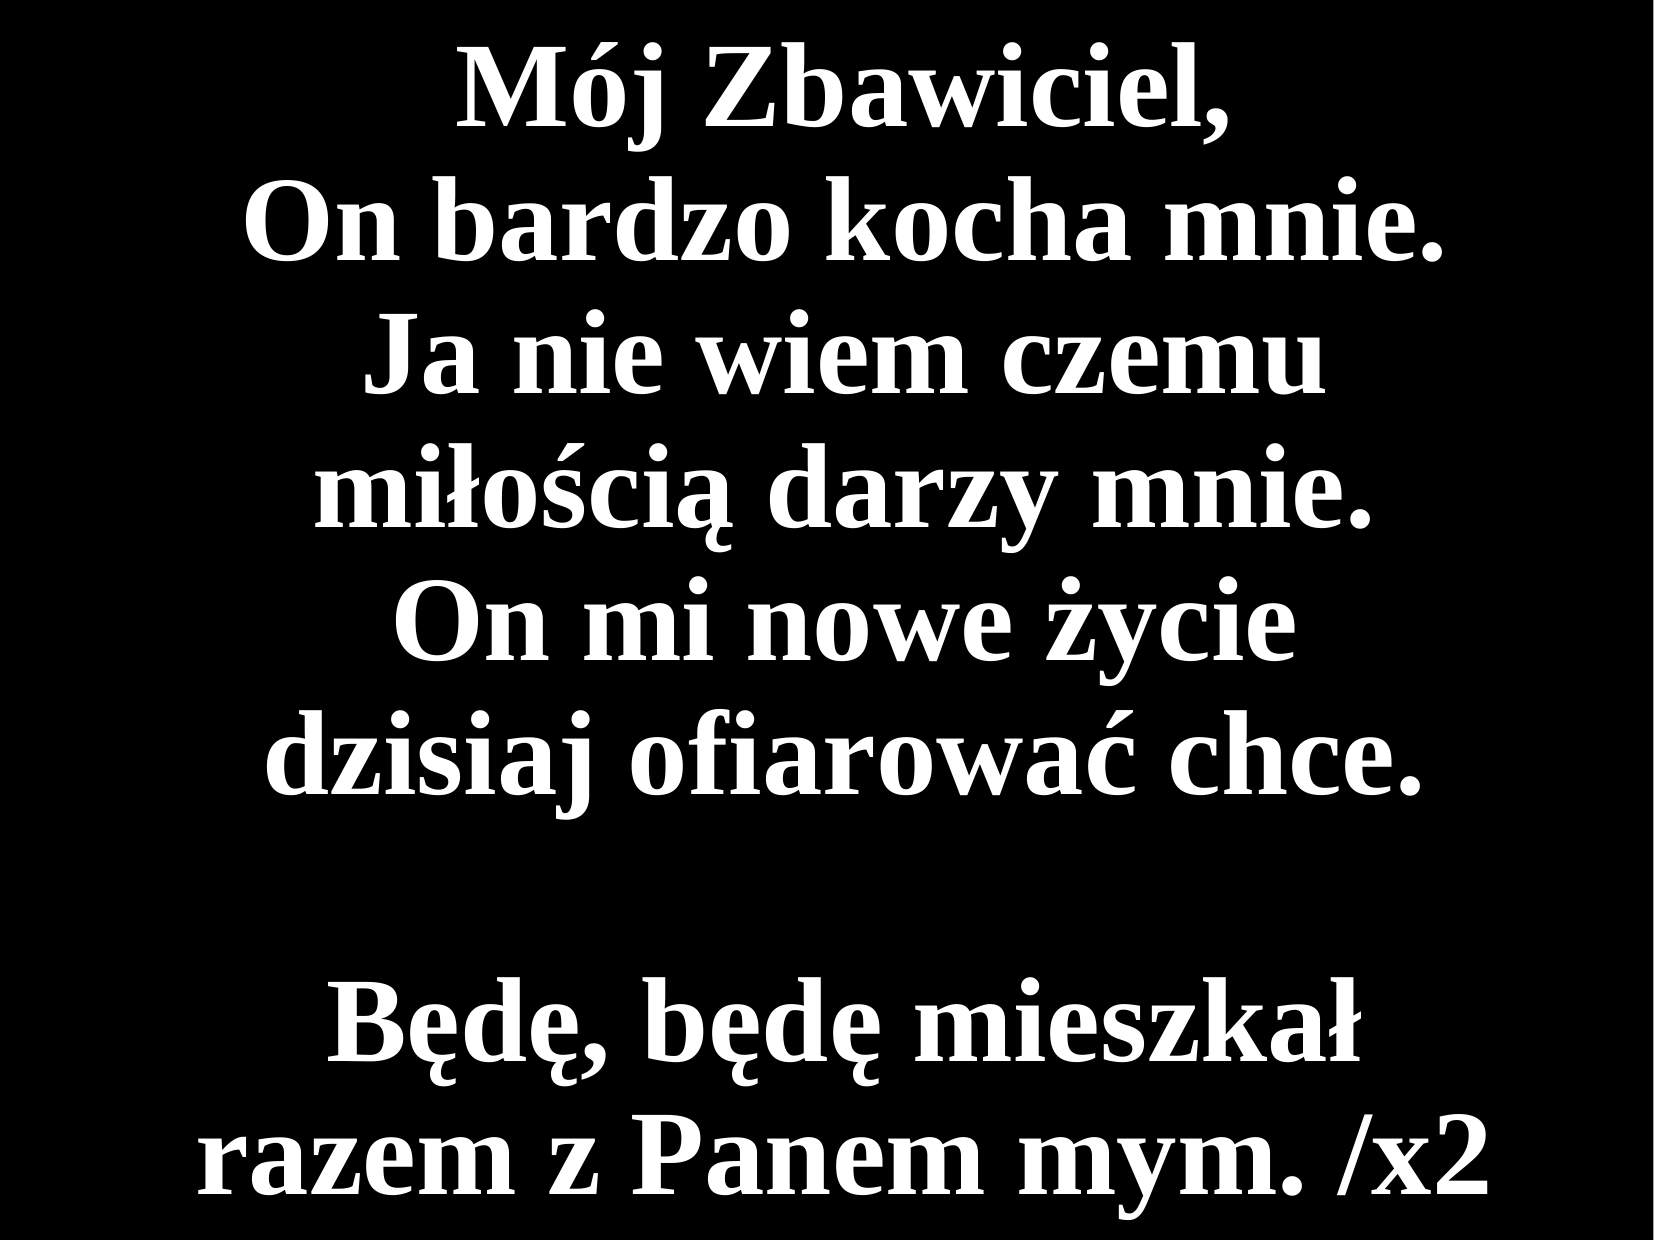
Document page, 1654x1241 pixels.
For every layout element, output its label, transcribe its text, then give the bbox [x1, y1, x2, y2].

subtitle Mój Zbawiciel, On bardzo kocha mnie. Ja nie wiem czemu miłością darzy mnie. On mi nowe życie dzisiaj ofiarować chce. Będę, będę mieszkał razem z Panem mym. /x2 [0, 0, 1654, 1241]
